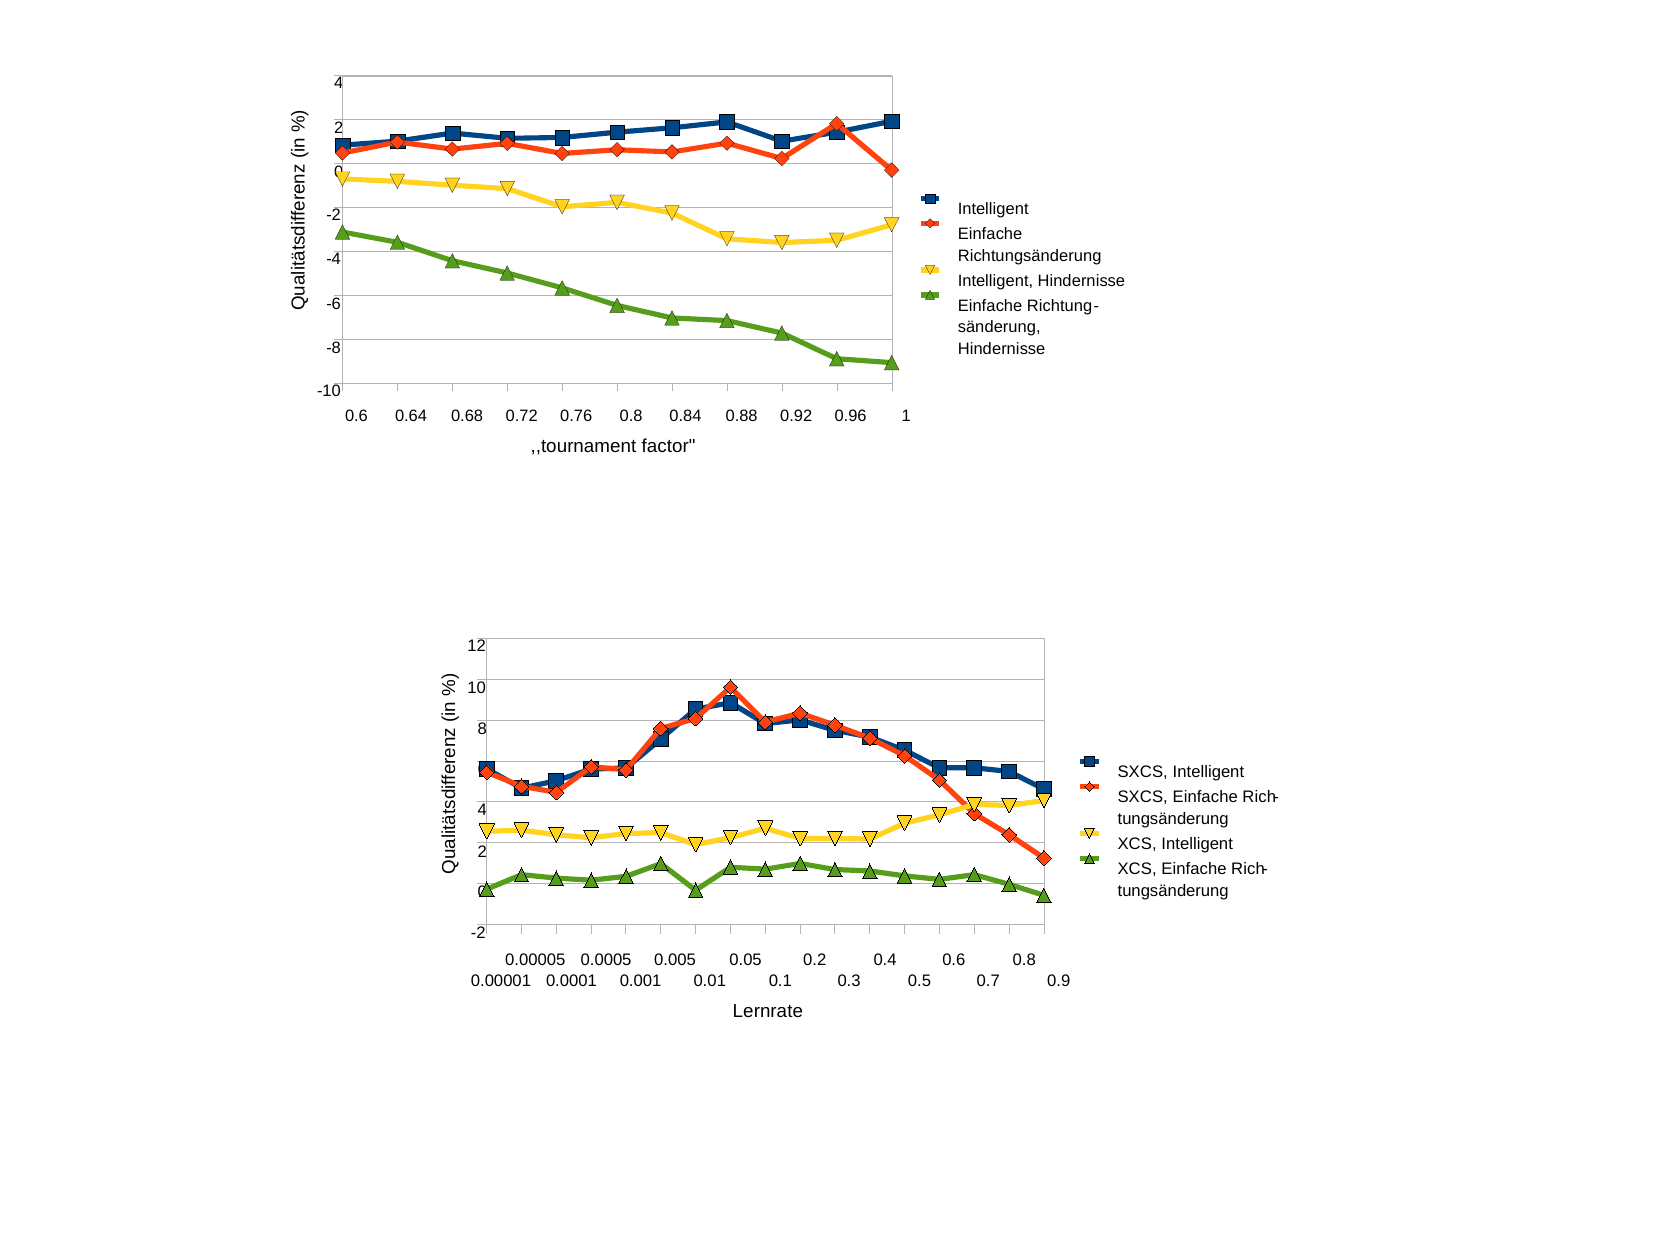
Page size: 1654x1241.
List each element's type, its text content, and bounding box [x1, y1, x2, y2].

text_box 0.1 [754, 964, 807, 993]
text_box 0.5 [893, 964, 946, 998]
text_box tungsänderung [1102, 873, 1244, 907]
text_box 4 [467, 792, 502, 827]
text_box 0.7 [961, 964, 1015, 998]
text_box XCS, Einfache Rich [1102, 851, 1247, 886]
text_box 0.00001 [456, 964, 531, 998]
text_box SXCS, Einfache Rich [1102, 780, 1258, 814]
text_box 0.0005 [565, 942, 639, 976]
text_box 0.001 [605, 964, 677, 998]
text_box 0.05 [714, 942, 777, 976]
text_box tungsänderung [1102, 801, 1244, 826]
text_box 2 [467, 834, 502, 869]
text_box [394, 619, 1292, 1031]
text_box 0.3 [822, 964, 876, 998]
text_box 0.2 [788, 942, 842, 976]
text_box XCS, Intelligent [1102, 826, 1247, 851]
text_box -2 [456, 915, 501, 950]
text_box Lernrate [717, 993, 818, 1029]
text_box - [1247, 851, 1283, 886]
text_box 8 [467, 711, 502, 745]
picture [243, 56, 1142, 469]
text_box 0.01 [678, 964, 741, 998]
text_box 0.005 [639, 942, 711, 976]
text_box - [1258, 780, 1294, 814]
text_box Qualitätsdifferenz (in %) [430, 658, 467, 889]
text_box 6 [467, 752, 502, 786]
text_box 0.00005 [490, 942, 565, 976]
text_box 0.9 [1032, 964, 1085, 998]
text_box SXCS, Intelligent [1102, 755, 1258, 780]
text_box 0.0001 [531, 964, 605, 998]
text_box 0.8 [997, 942, 1051, 976]
text_box 0.6 [927, 942, 981, 976]
text_box 10 [467, 671, 501, 705]
text_box 12 [452, 629, 501, 663]
text_box 0 [462, 875, 502, 909]
text_box 0.4 [858, 942, 912, 976]
